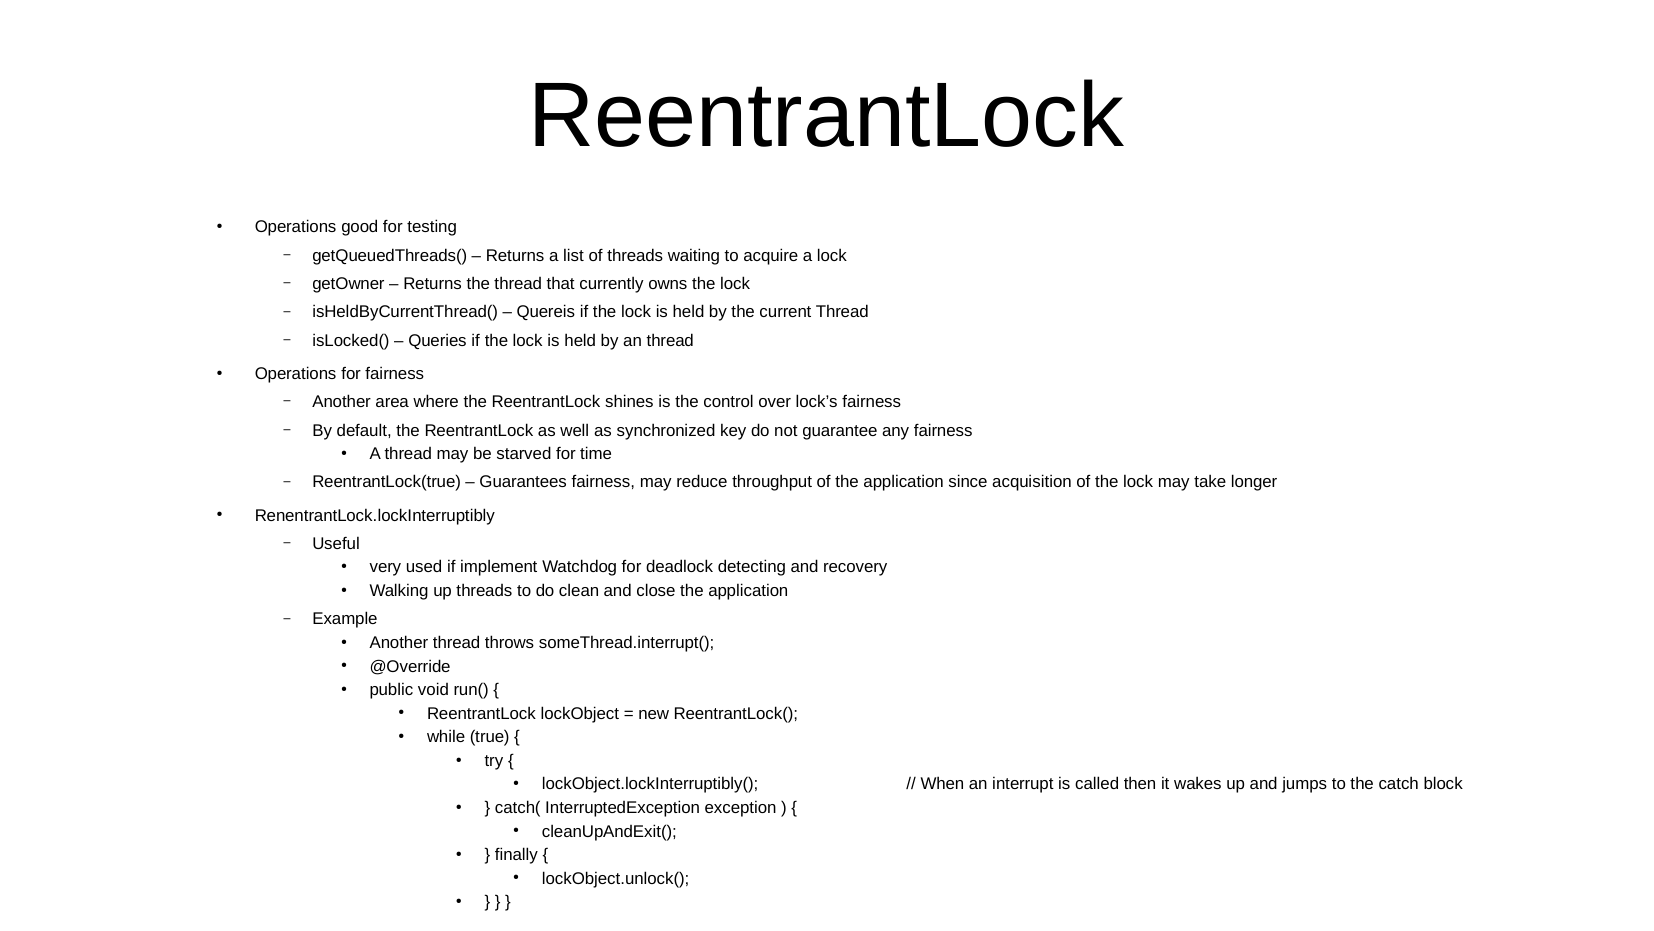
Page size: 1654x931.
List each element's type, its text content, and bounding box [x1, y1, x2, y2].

title ReentrantLock [82, 37, 1571, 193]
list Operations good for testing getQueuedThreads() – Returns a list of threads waiting to acquire a lock getOwner – Returns the thread that currently owns the lock isHeldByCurrentThread() – Quereis if the lock is held by the current Thread isLocked() – Queries if the lock is held by an thread Operations for fairness Another area where the ReentrantLock shines is the control over lock’s fairness By default, the ReentrantLock as well as synchronized key do not guarantee any fairness A thread may be starved for time ReentrantLock(true) – Guarantees fairness, may reduce throughput of the application since acquisition of the lock may take longer RenentrantLock.lockInterruptibly Useful very used if implement Watchdog for deadlock detecting and recovery Walking up threads to do clean and close the application Example Another thread throws someThread.interrupt(); @Override public void run() { ReentrantLock lockObject = new ReentrantLock(); while (true) { try { lockObject.lockInterruptibly(); // When an interrupt is called then it wakes up and jumps to the catch block } catch( InterruptedException exception ) { cleanUpAndExit(); } finally { lockObject.unlock(); } } } [82, 217, 1636, 916]
